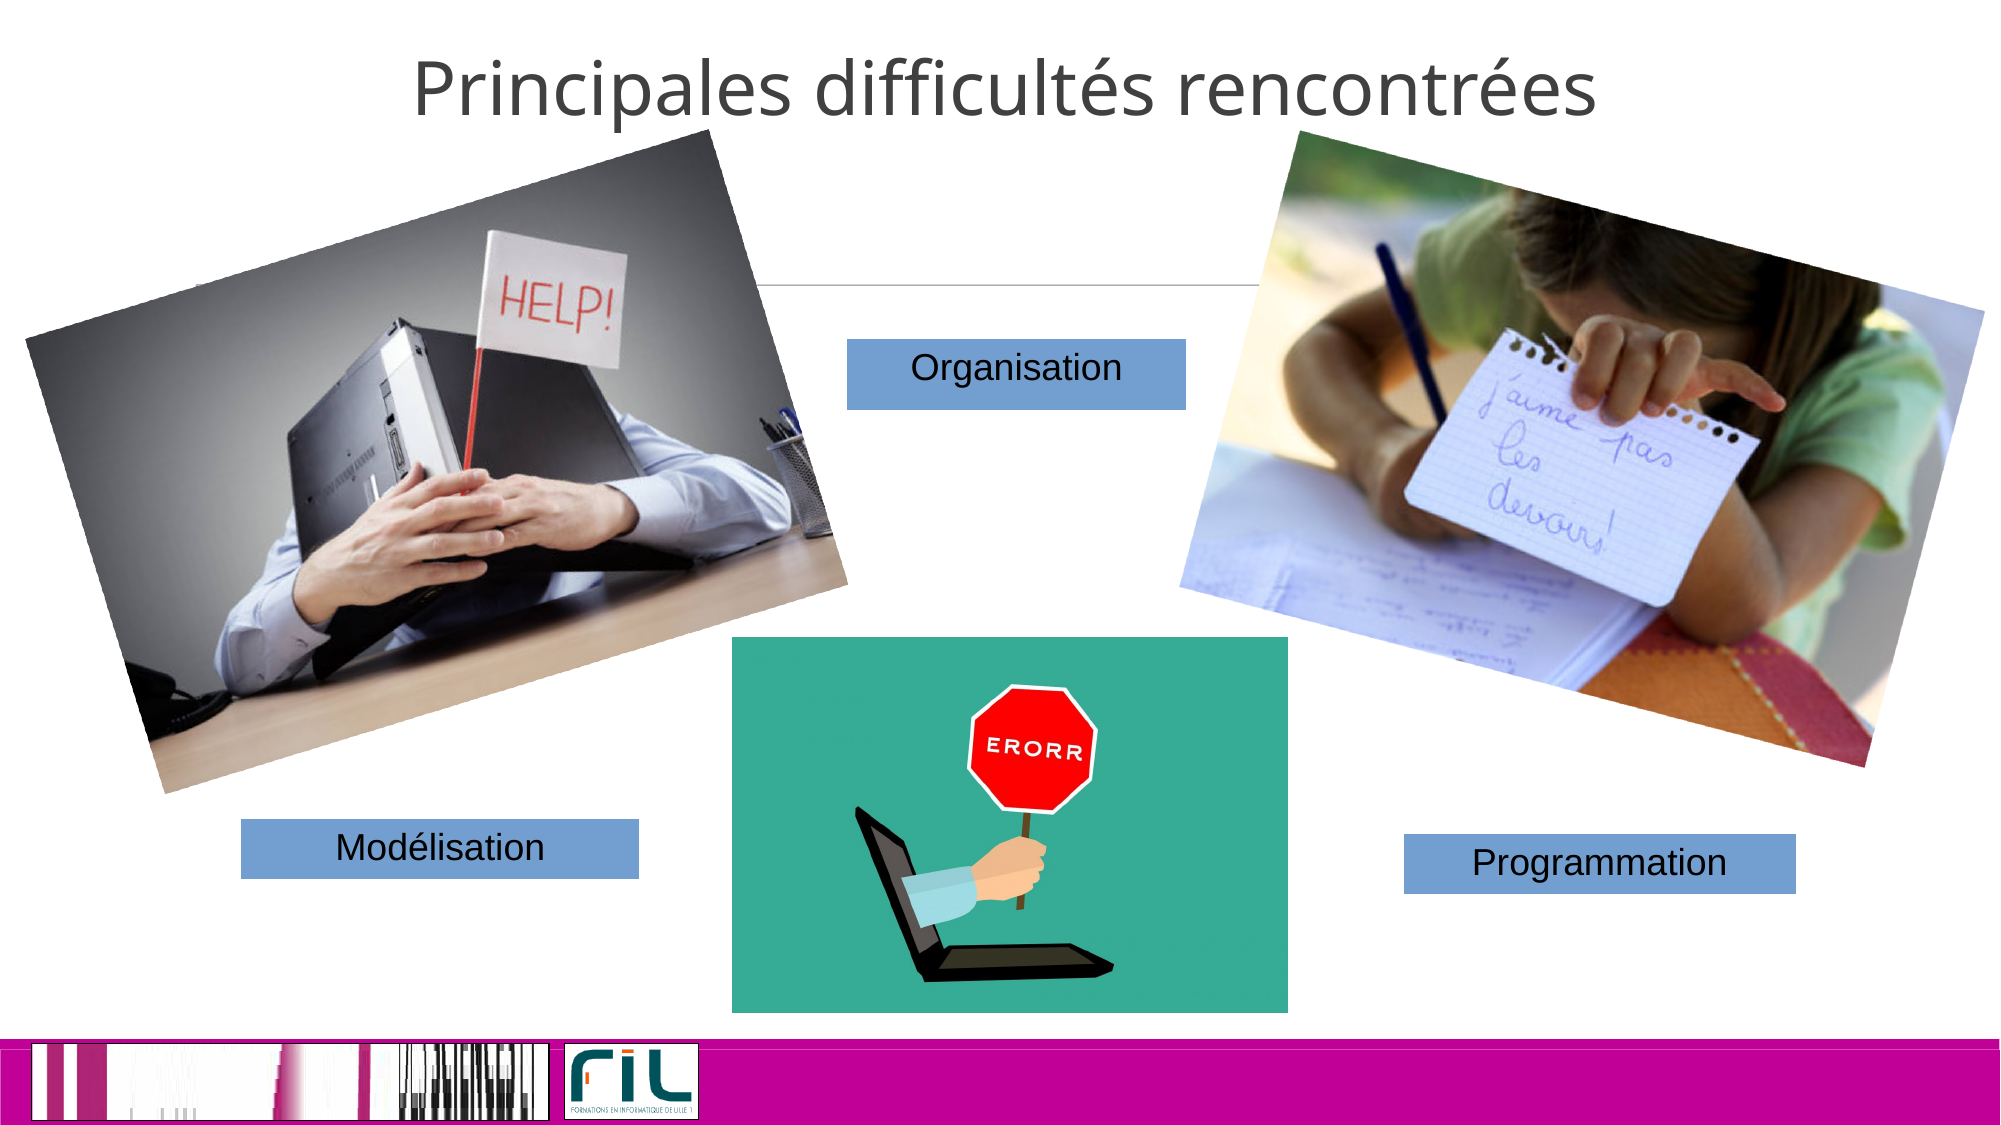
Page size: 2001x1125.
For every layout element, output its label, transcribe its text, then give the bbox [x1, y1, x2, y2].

picture [1178, 129, 1985, 768]
picture [24, 128, 848, 794]
table_header Organisation [847, 339, 1186, 410]
picture [564, 1043, 699, 1120]
picture [732, 637, 1288, 1013]
title Principales difficultés rencontrées [180, 47, 1830, 285]
table_header Modélisation [241, 819, 639, 879]
picture [32, 1044, 549, 1120]
table_header Programmation [1404, 834, 1796, 894]
